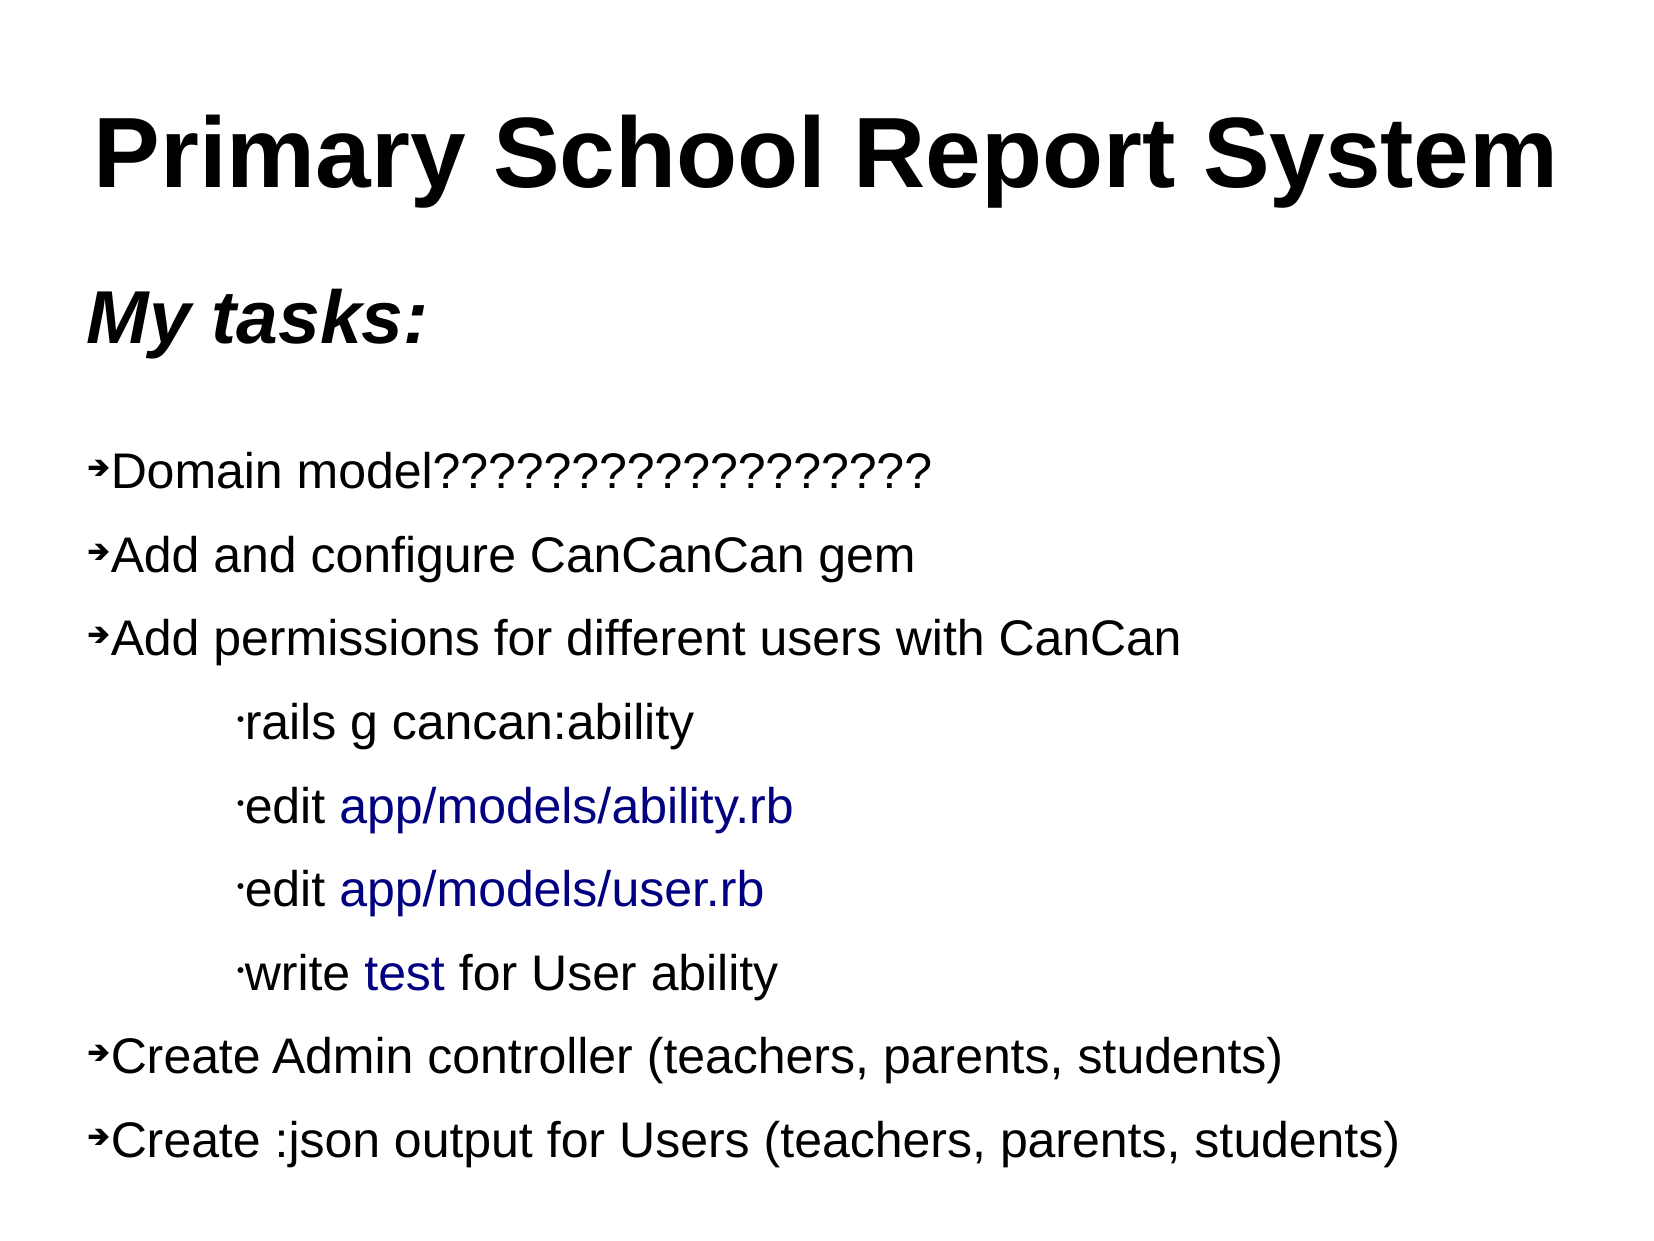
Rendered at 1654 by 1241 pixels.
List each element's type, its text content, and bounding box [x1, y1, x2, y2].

subtitle My tasks: Domain model?????????????????? Add and configure CanCanCan gem Add permissions for different users with CanCan rails g cancan:ability edit app/models/ability.rb edit app/models/user.rb write test for User ability Create Admin controller (teachers, parents, students) Create :json output for Users (teachers, parents, students) [86, 271, 1576, 1228]
title Primary School Report System [82, 49, 1571, 257]
